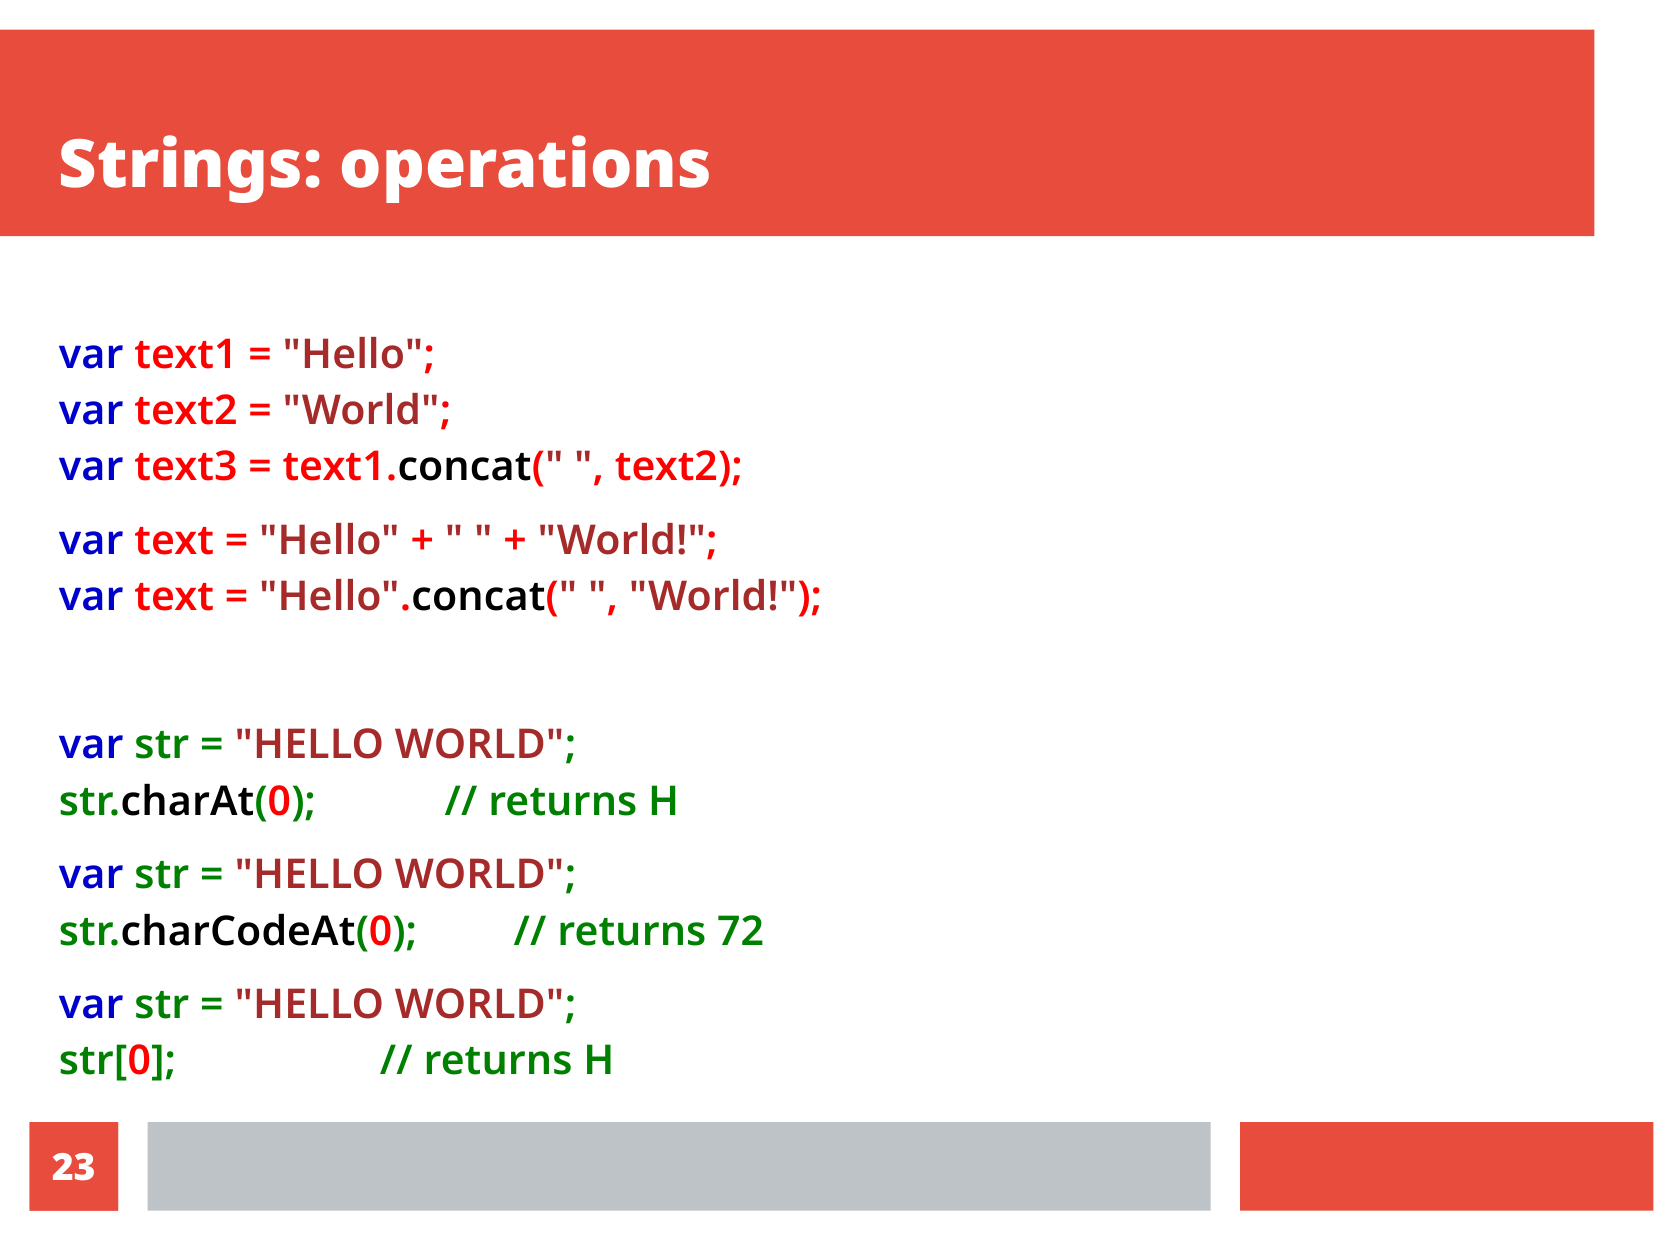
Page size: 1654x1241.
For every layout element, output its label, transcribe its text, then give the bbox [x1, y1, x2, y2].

title Strings: operations [59, 59, 1595, 207]
list var text1 = "Hello"; var text2 = "World"; var text3 = text1.concat(" ", text2); var text = "Hello" + " " + "World!"; var text = "Hello".concat(" ", "World!"); var str = "HELLO WORLD"; str.charAt(0); // returns H var str = "HELLO WORLD"; str.charCodeAt(0); // returns 72 var str = "HELLO WORLD"; str[0]; // returns H [59, 324, 1565, 1093]
